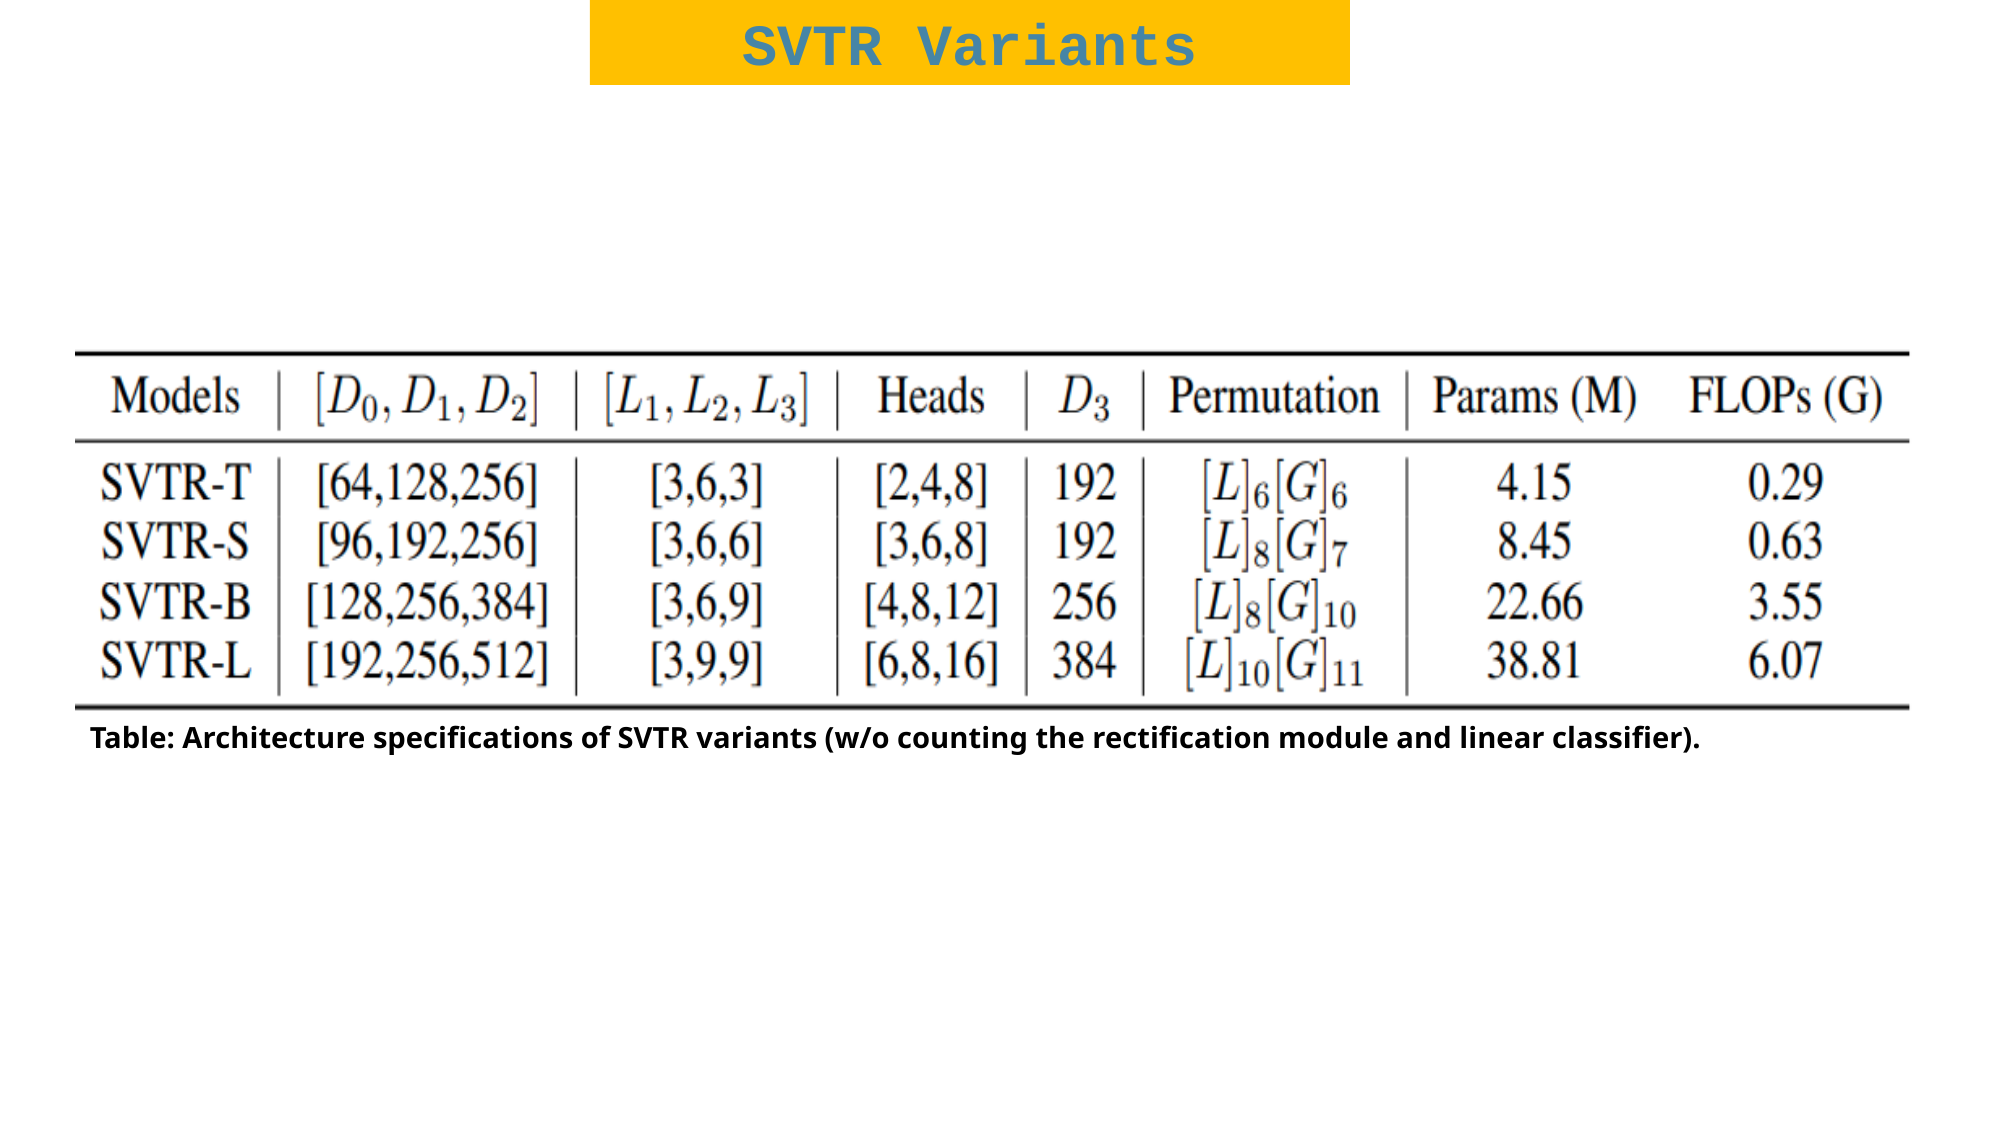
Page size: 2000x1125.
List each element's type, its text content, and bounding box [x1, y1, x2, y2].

text_box SVTR Variants [589, 0, 1350, 85]
picture [75, 332, 1921, 723]
text_box Table: Architecture specifications of SVTR variants (w/o counting the rectification module and linear classifier). [75, 710, 1906, 768]
